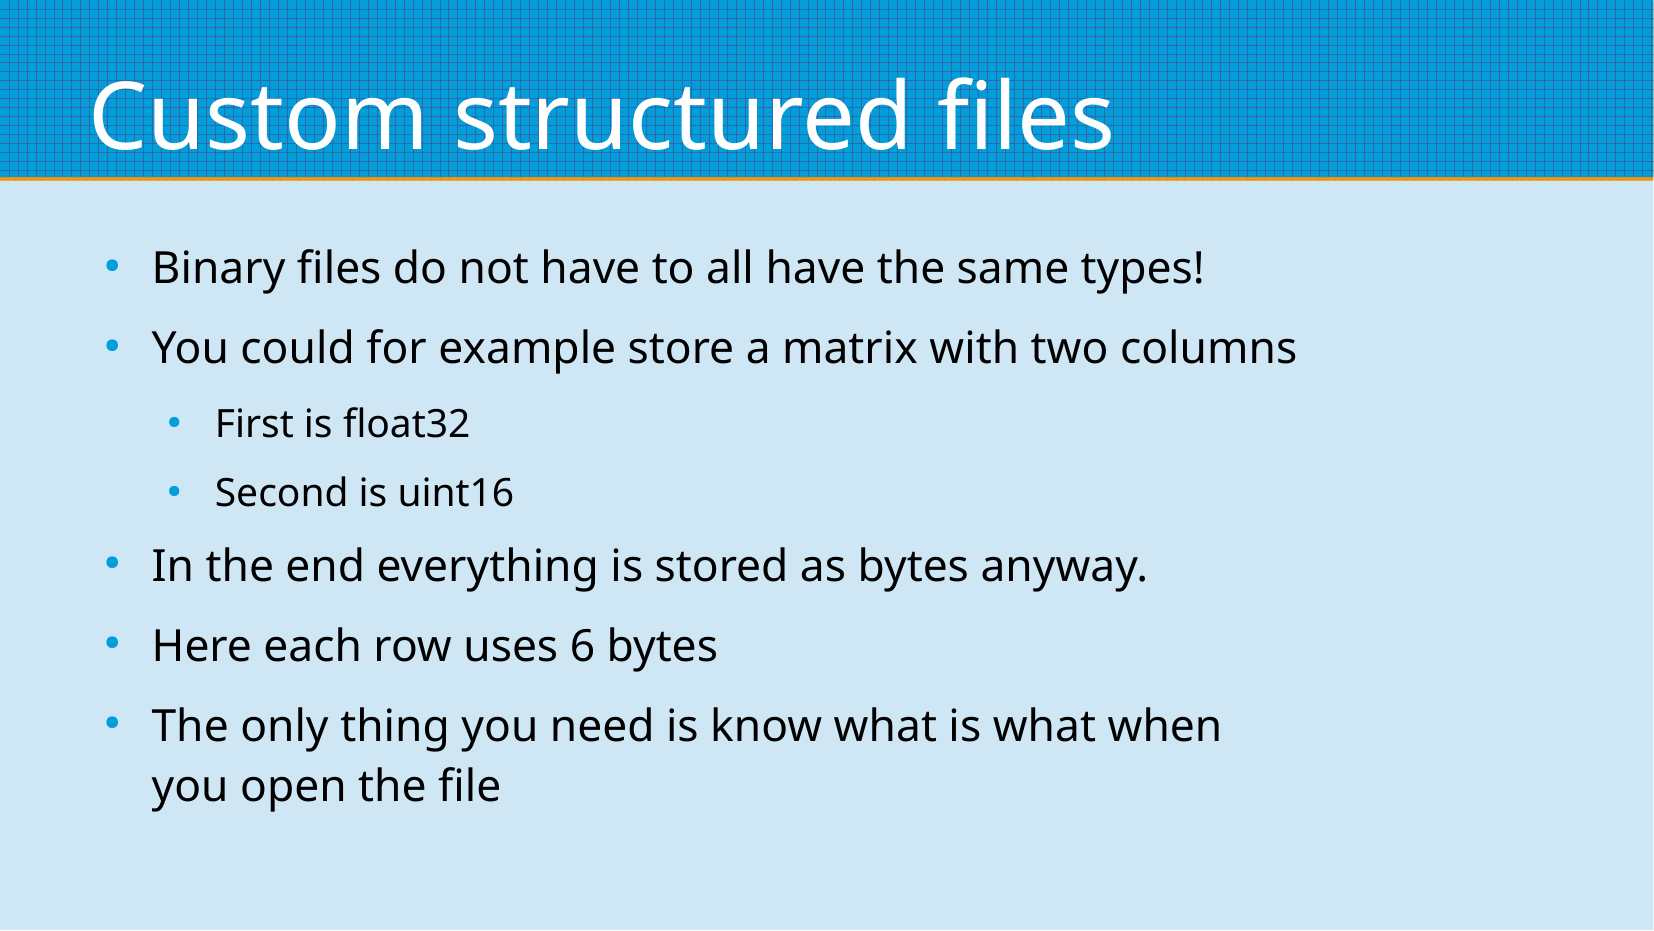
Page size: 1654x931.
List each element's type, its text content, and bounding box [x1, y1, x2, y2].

list Binary files do not have to all have the same types! You could for example store a matrix with two columns First is float32 Second is uint16 In the end everything is stored as bytes anyway. Here each row uses 6 bytes The only thing you need is know what is what when you open the file [88, 236, 1313, 863]
title Custom structured files [88, 14, 1565, 178]
